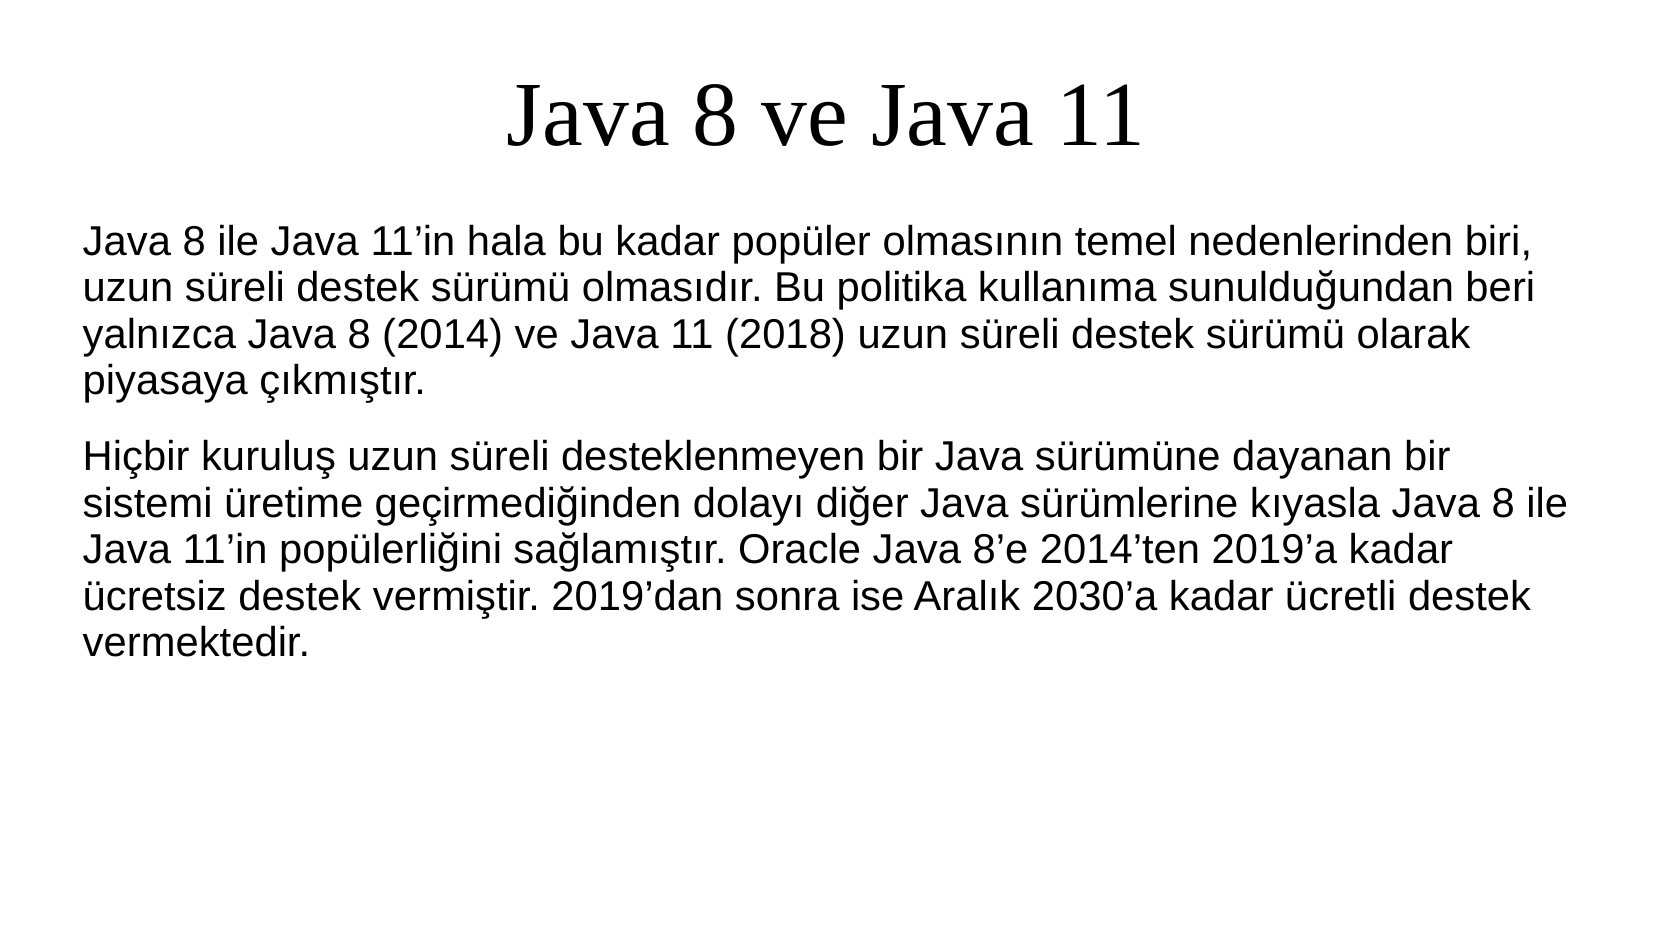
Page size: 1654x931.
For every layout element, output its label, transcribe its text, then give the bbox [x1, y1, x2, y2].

list Java 8 ile Java 11’in hala bu kadar popüler olmasının temel nedenlerinden biri, uzun süreli destek sürümü olmasıdır. Bu politika kullanıma sunulduğundan beri yalnızca Java 8 (2014) ve Java 11 (2018) uzun süreli destek sürümü olarak piyasaya çıkmıştır. Hiçbir kuruluş uzun süreli desteklenmeyen bir Java sürümüne dayanan bir sistemi üretime geçirmediğinden dolayı diğer Java sürümlerine kıyasla Java 8 ile Java 11’in popülerliğini sağlamıştır. Oracle Java 8’e 2014’ten 2019’a kadar ücretsiz destek vermiştir. 2019’dan sonra ise Aralık 2030’a kadar ücretli destek vermektedir. [82, 217, 1571, 758]
title Java 8 ve Java 11 [82, 37, 1571, 193]
